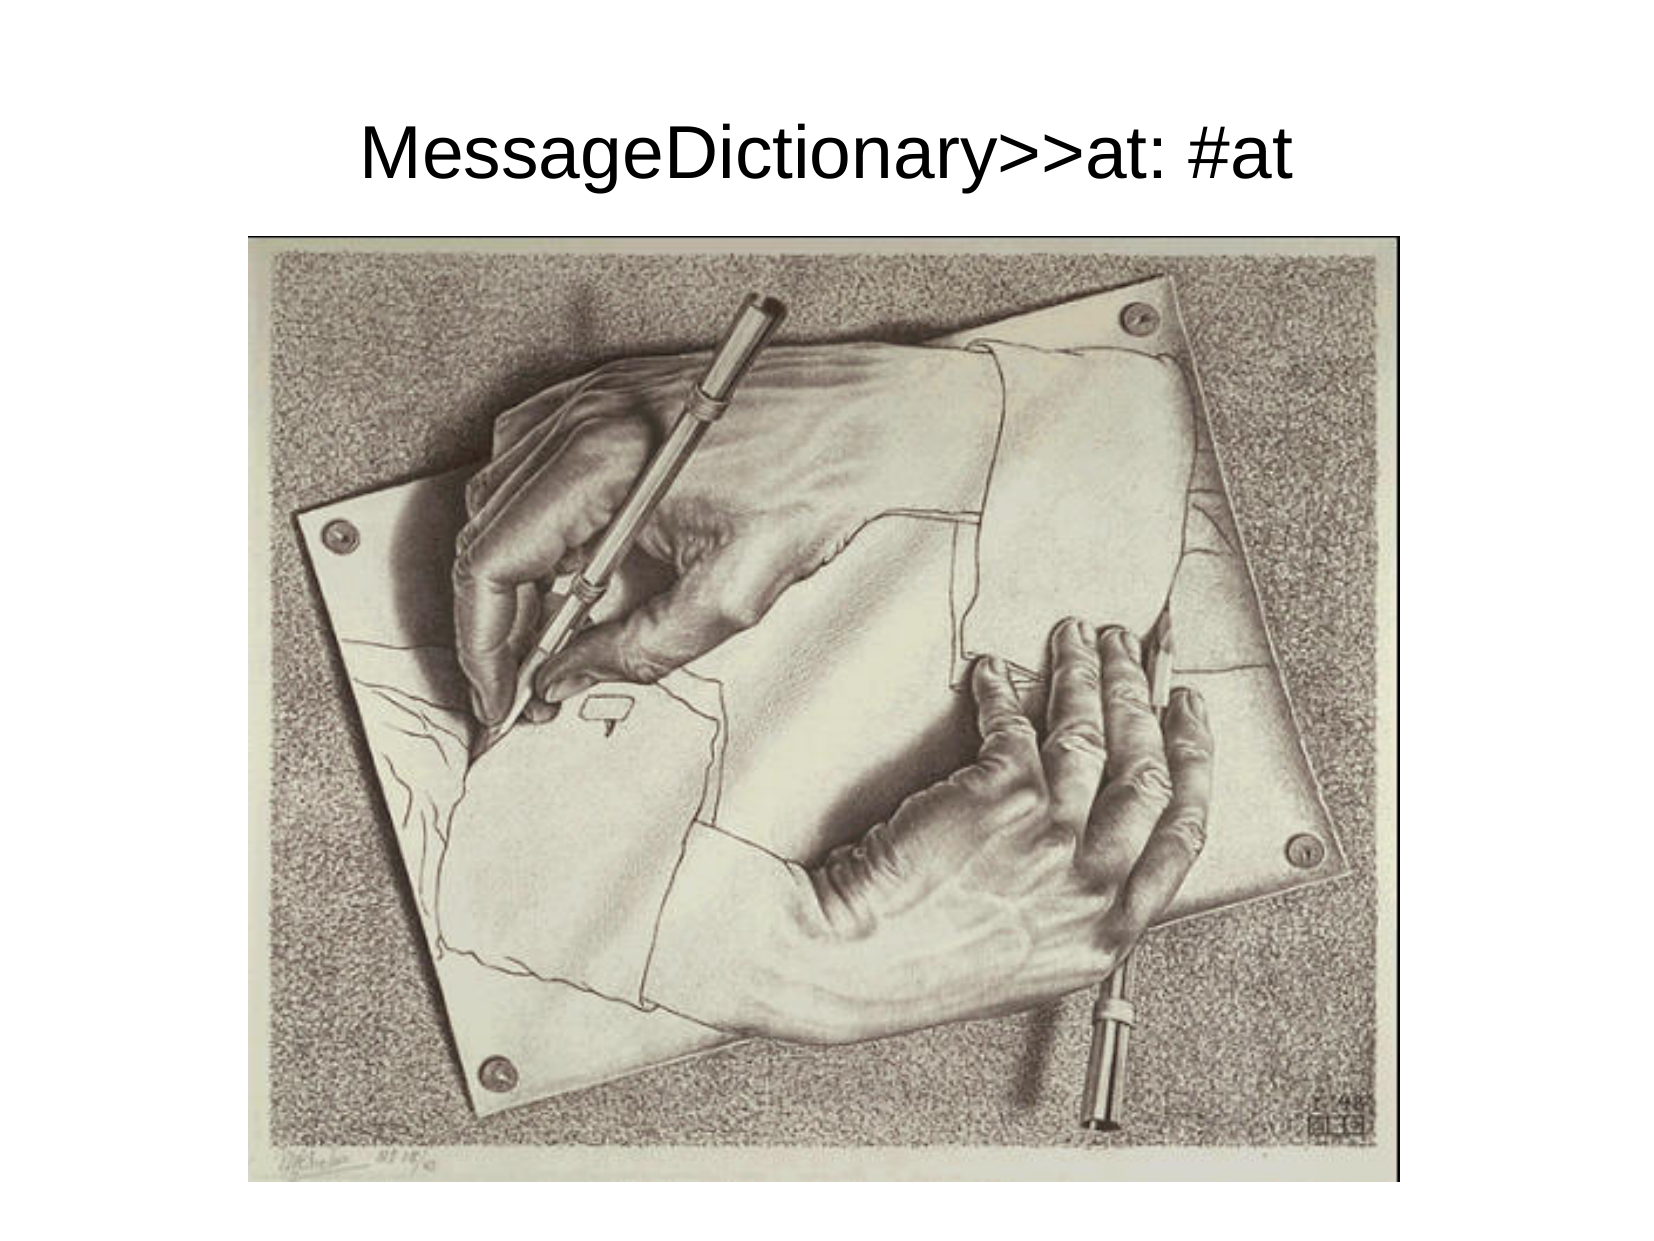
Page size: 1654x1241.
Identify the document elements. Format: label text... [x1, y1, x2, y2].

title MessageDictionary>>at: #at [59, 49, 1595, 257]
picture [248, 236, 1400, 1182]
